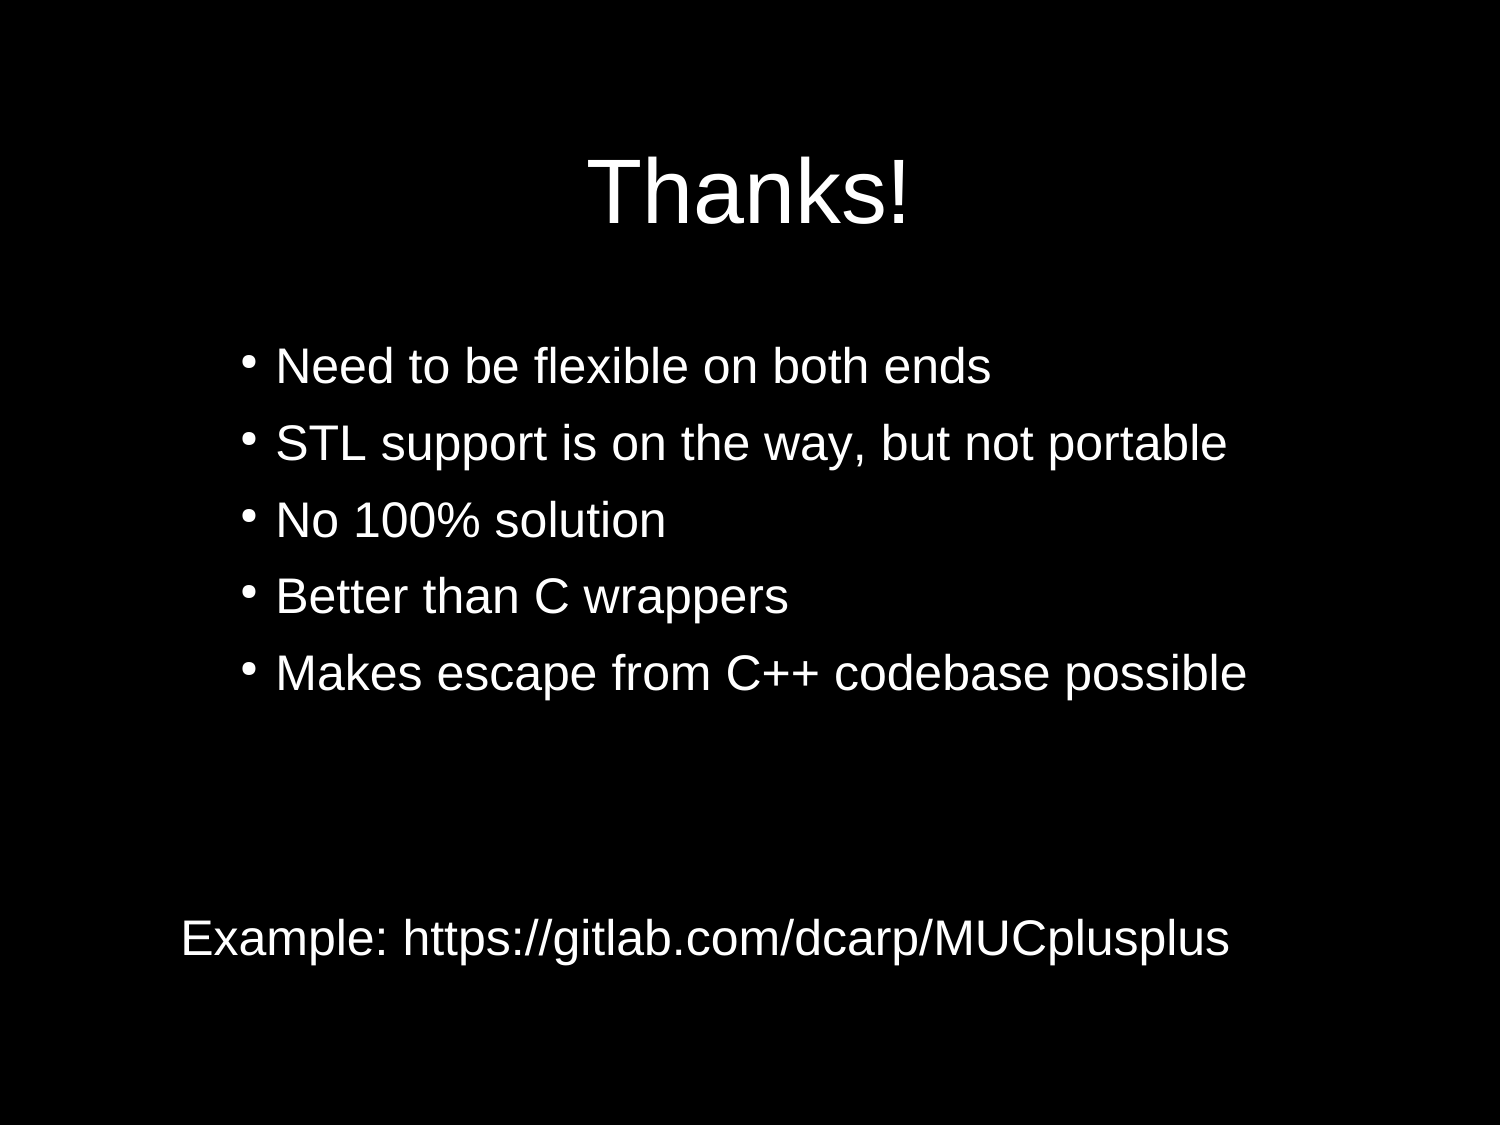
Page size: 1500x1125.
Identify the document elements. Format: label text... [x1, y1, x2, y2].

text_box Example: https://gitlab.com/dcarp/MUCplusplus [129, 897, 1335, 1004]
subtitle Need to be flexible on both ends STL support is on the way, but not portable No 100% solution Better than C wrappers Makes escape from C++ codebase possible [225, 326, 1371, 756]
title Thanks! [112, 66, 1388, 308]
